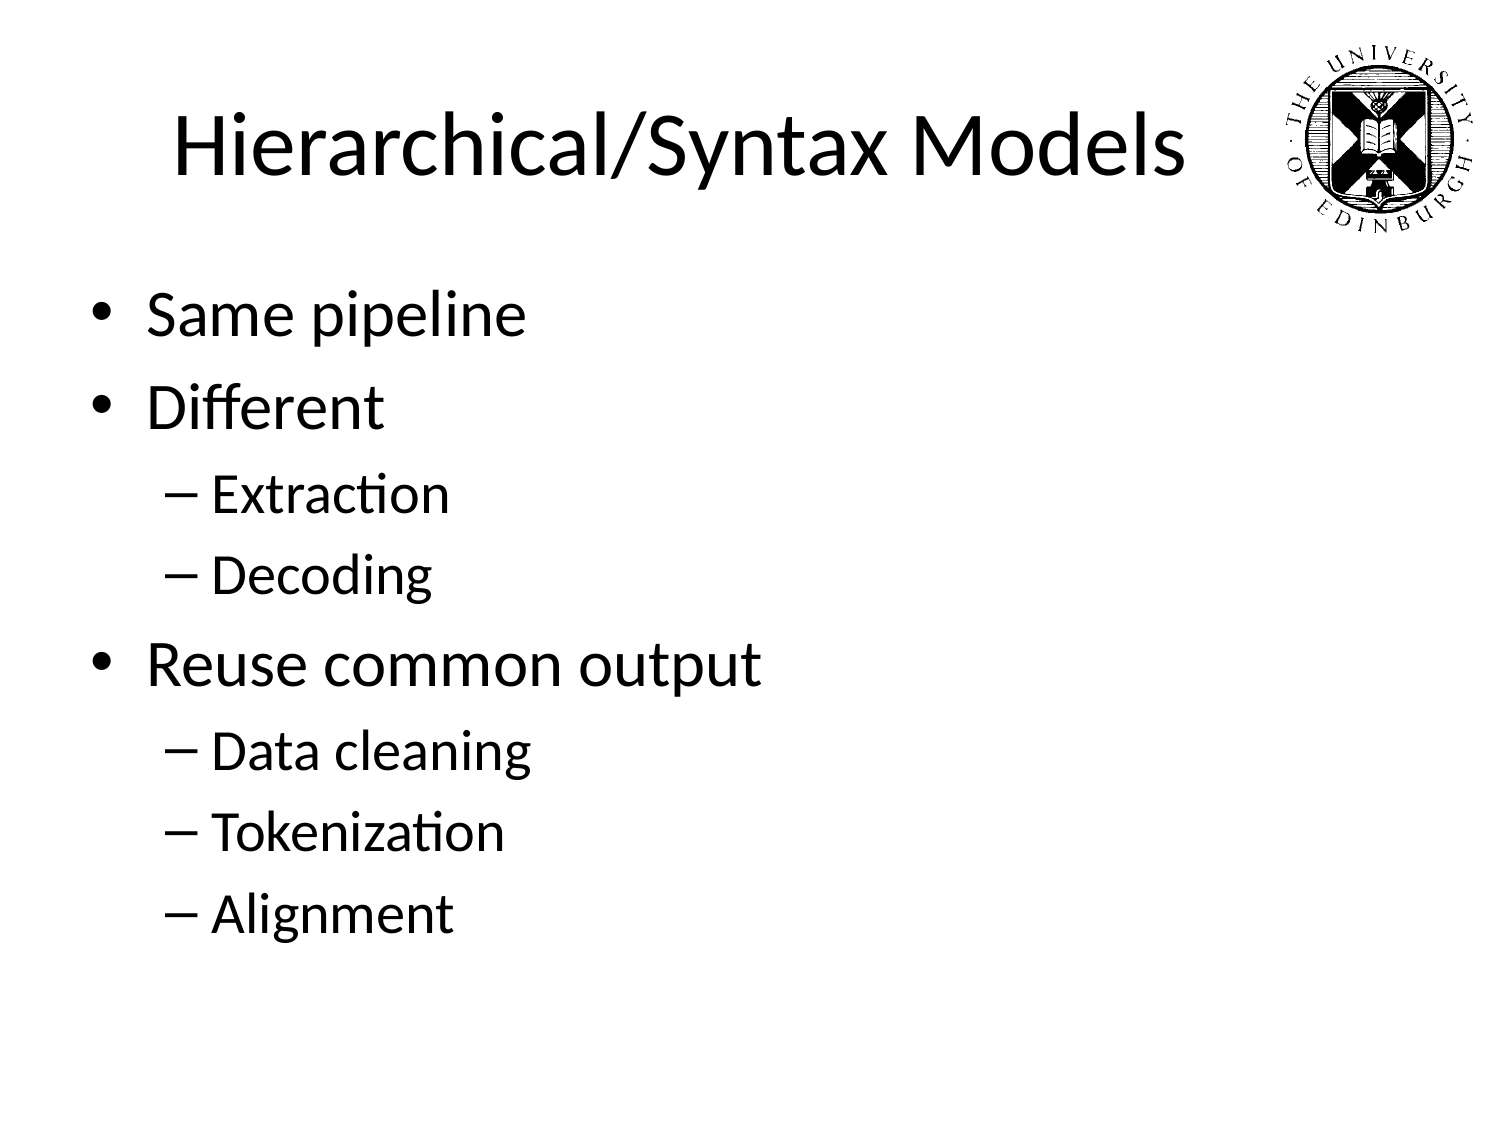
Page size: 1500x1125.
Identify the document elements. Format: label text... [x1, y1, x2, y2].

list Same pipeline Different Extraction Decoding Reuse common output Data cleaning Tokenization Alignment [75, 262, 1425, 1005]
picture [1286, 45, 1473, 233]
title Hierarchical/Syntax Models [75, 45, 1286, 233]
